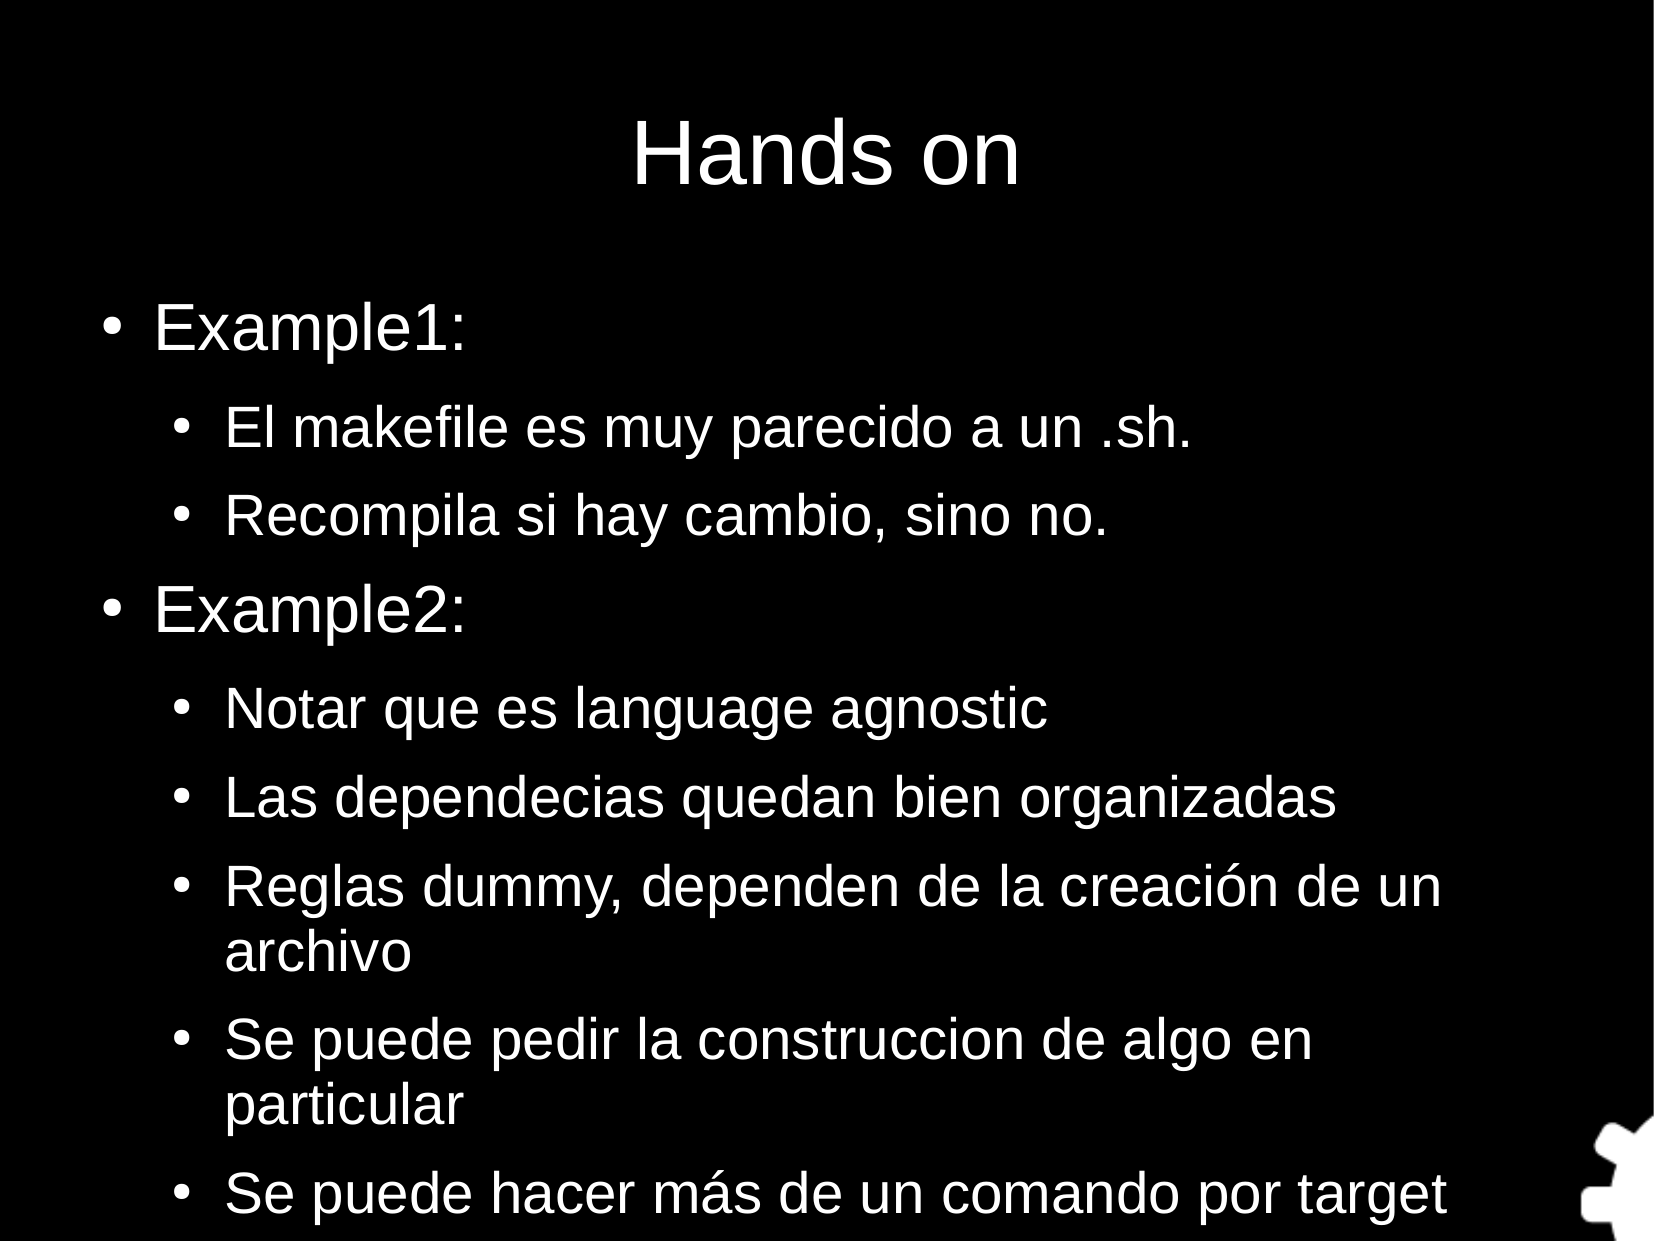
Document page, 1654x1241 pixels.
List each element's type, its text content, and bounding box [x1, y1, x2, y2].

title Hands on [82, 56, 1571, 250]
picture [0, 0, 1654, 1241]
list Example1: El makefile es muy parecido a un .sh. Recompila si hay cambio, sino no. Example2: Notar que es language agnostic Las dependecias quedan bien organizadas Reglas dummy, dependen de la creación de un archivo Se puede pedir la construccion de algo en particular Se puede hacer más de un comando por target [82, 290, 1571, 1226]
